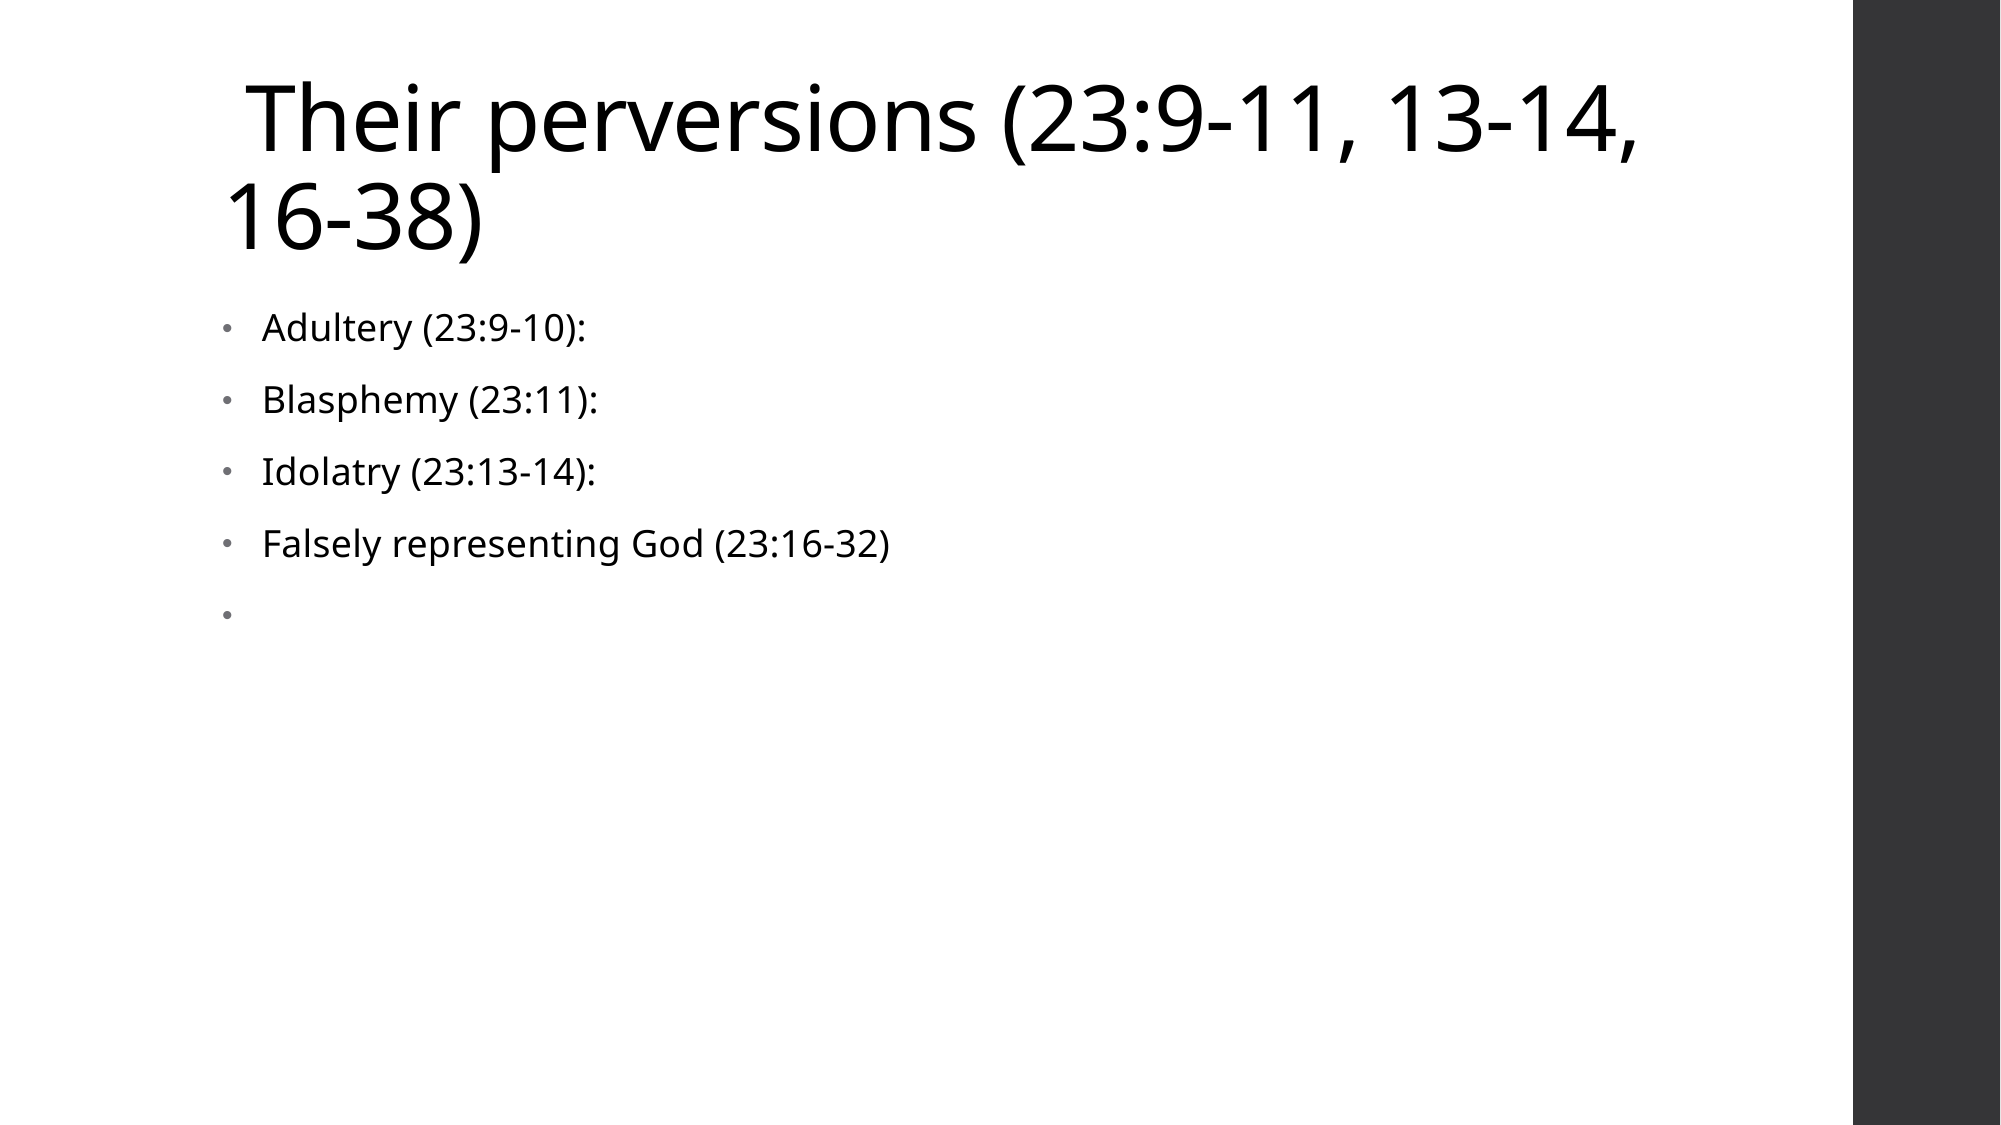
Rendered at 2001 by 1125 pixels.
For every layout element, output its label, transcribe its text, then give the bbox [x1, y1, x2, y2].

title Their perversions (23:9-11, 13-14, 16-38) [206, 60, 1797, 278]
list Adultery (23:9-10): Blasphemy (23:11): Idolatry (23:13-14): Falsely representing God (23:16-32) [206, 299, 1617, 1014]
